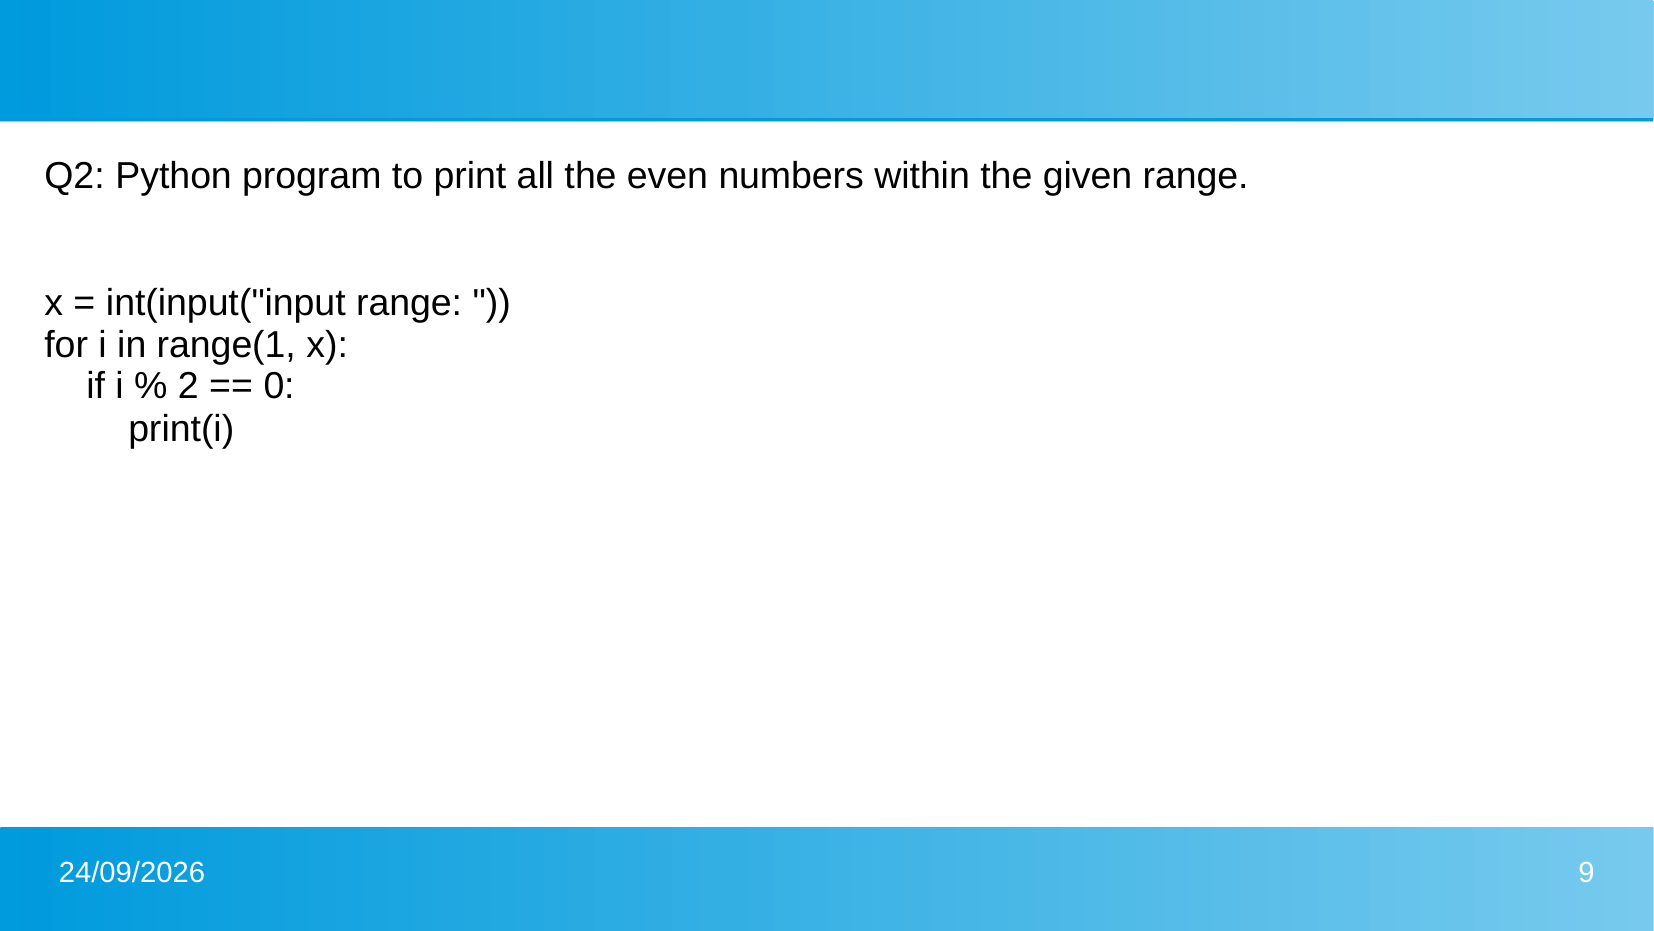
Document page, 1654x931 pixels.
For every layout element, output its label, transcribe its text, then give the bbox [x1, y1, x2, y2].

text_box Q2: Python program to print all the even numbers within the given range. x = int(input("input range: ")) for i in range(1, x): if i % 2 == 0: print(i) [29, 147, 1506, 541]
